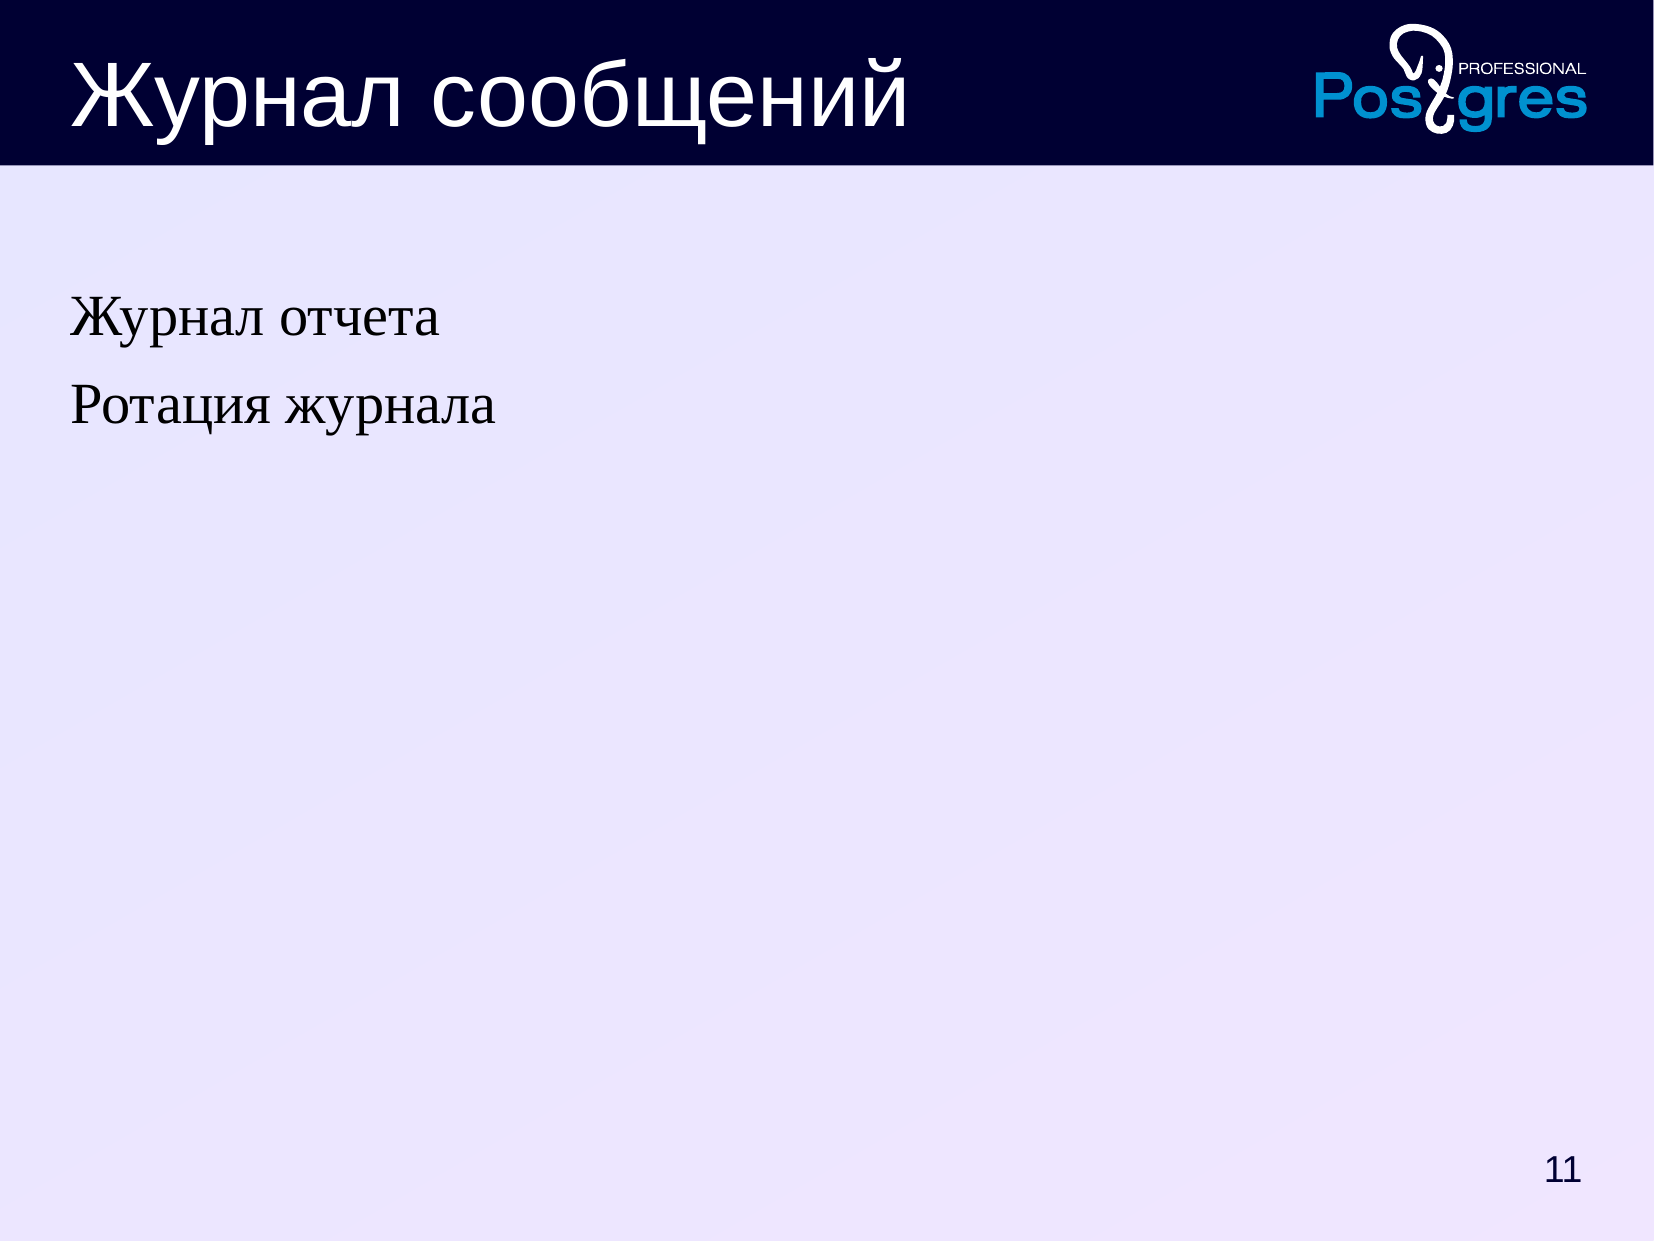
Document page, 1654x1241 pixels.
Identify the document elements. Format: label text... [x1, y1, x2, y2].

title Журнал сообщений [70, 43, 1241, 147]
list Журнал отчета Ротация журнала [70, 283, 1583, 1134]
